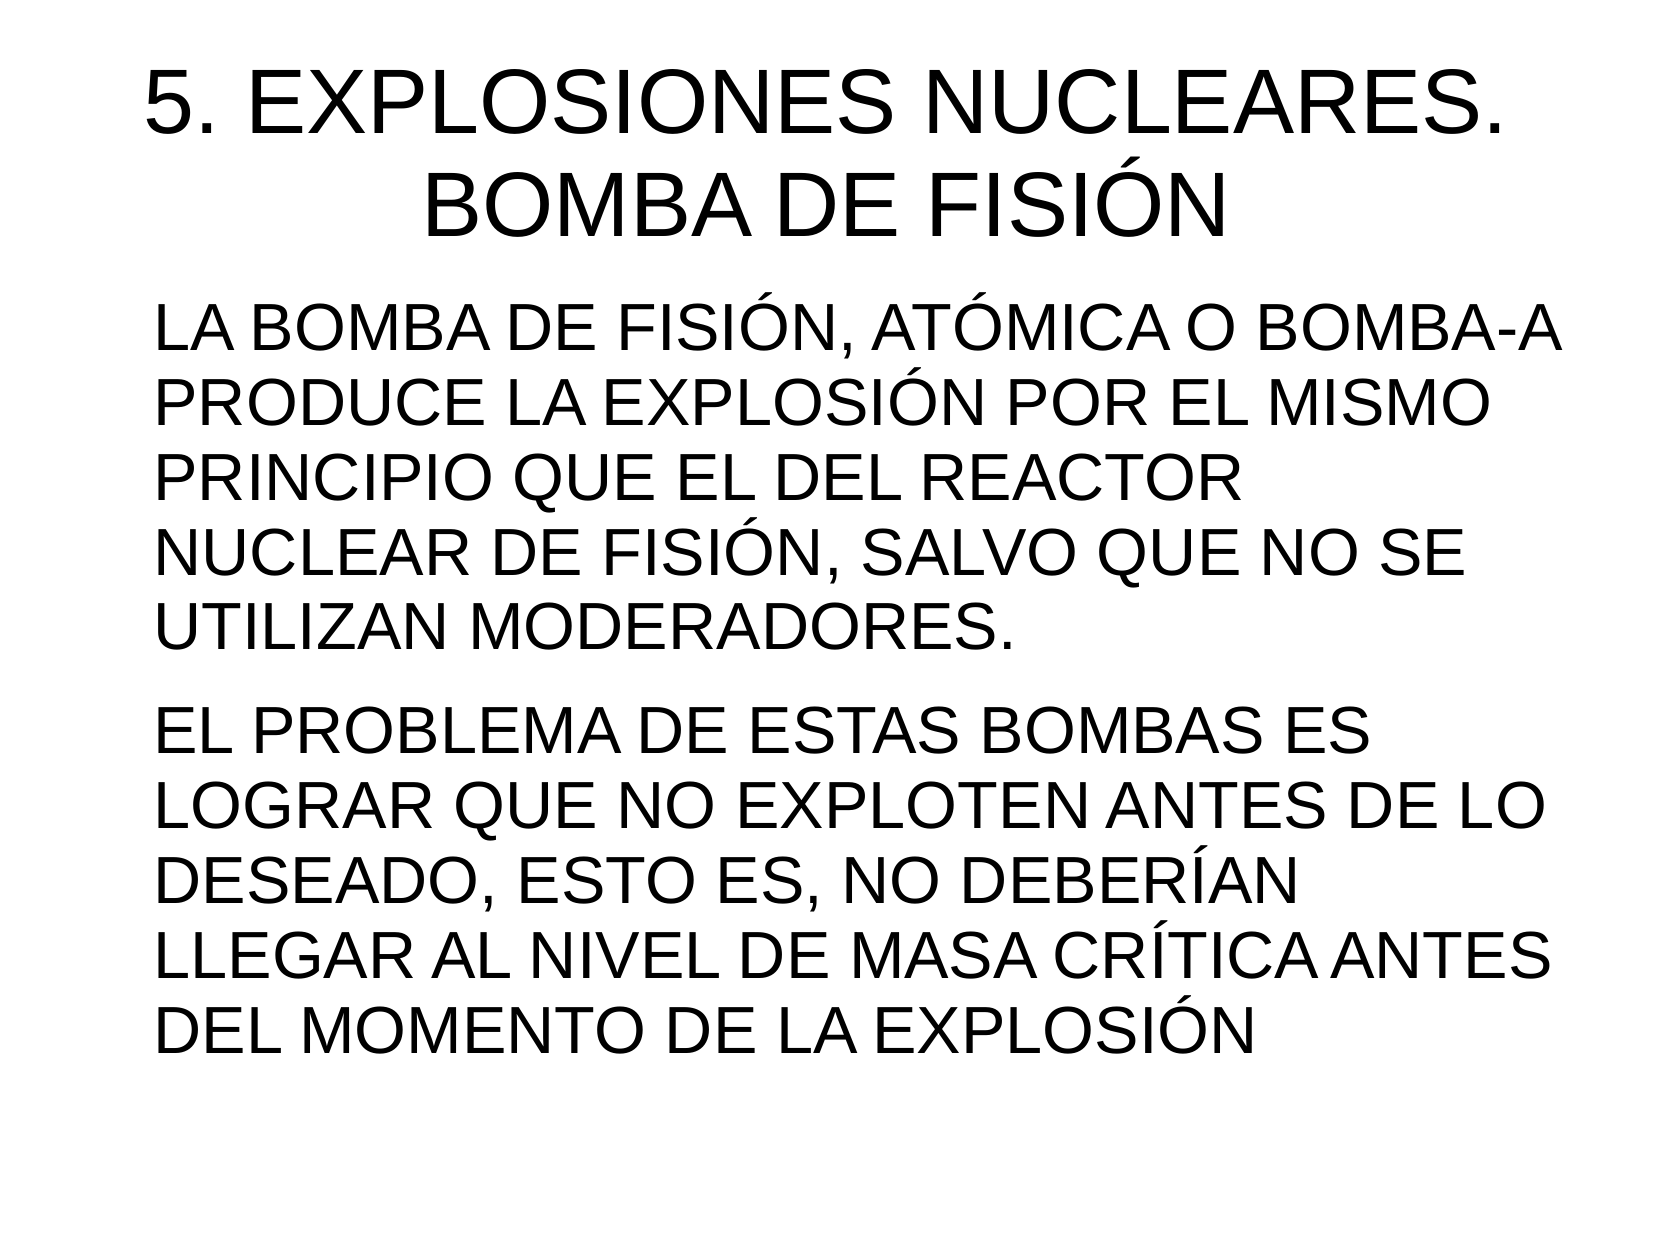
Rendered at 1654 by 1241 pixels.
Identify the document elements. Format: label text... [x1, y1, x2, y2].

list LA BOMBA DE FISIÓN, ATÓMICA O BOMBA-A PRODUCE LA EXPLOSIÓN POR EL MISMO PRINCIPIO QUE EL DEL REACTOR NUCLEAR DE FISIÓN, SALVO QUE NO SE UTILIZAN MODERADORES. EL PROBLEMA DE ESTAS BOMBAS ES LOGRAR QUE NO EXPLOTEN ANTES DE LO DESEADO, ESTO ES, NO DEBERÍAN LLEGAR AL NIVEL DE MASA CRÍTICA ANTES DEL MOMENTO DE LA EXPLOSIÓN [82, 290, 1571, 1109]
title 5. EXPLOSIONES NUCLEARES. BOMBA DE FISIÓN [82, 50, 1571, 256]
